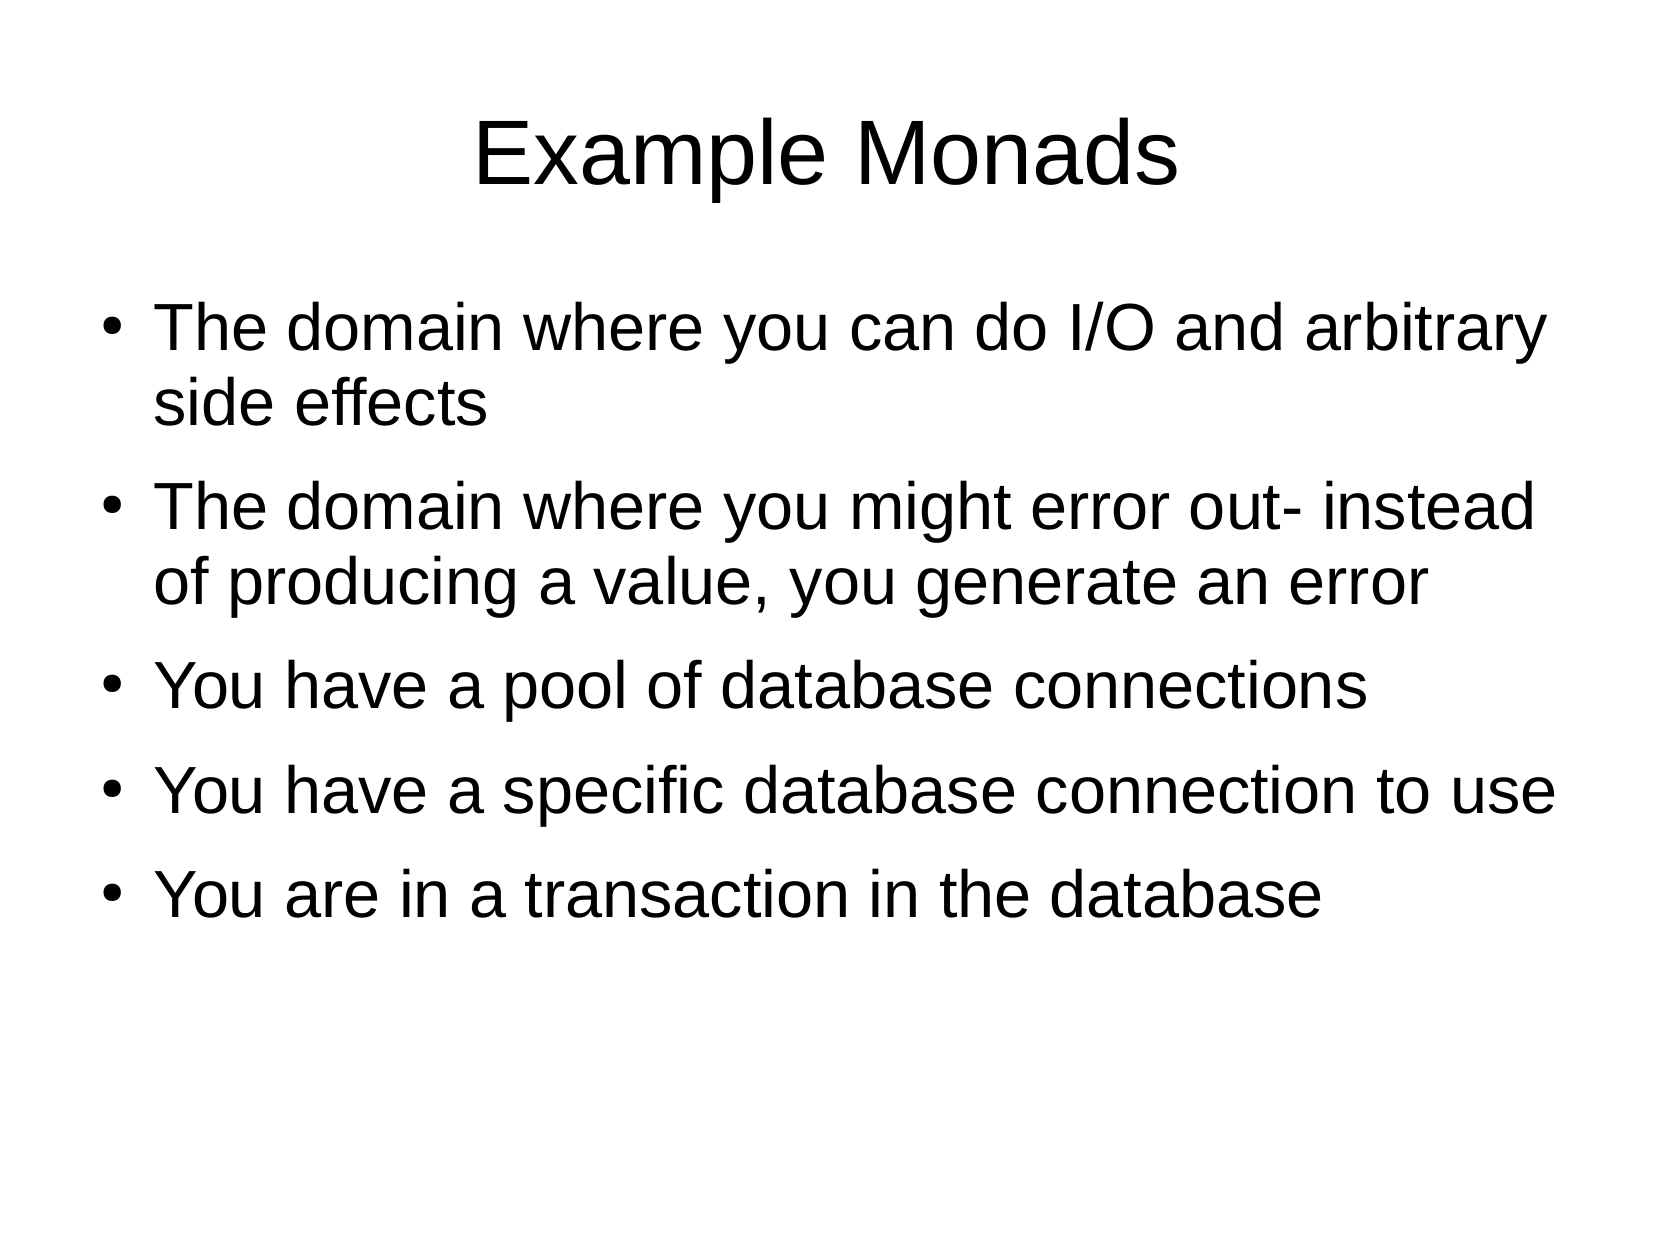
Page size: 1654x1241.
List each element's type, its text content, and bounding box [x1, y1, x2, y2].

list The domain where you can do I/O and arbitrary side effects The domain where you might error out- instead of producing a value, you generate an error You have a pool of database connections You have a specific database connection to use You are in a transaction in the database [82, 290, 1571, 1010]
title Example Monads [82, 49, 1571, 257]
